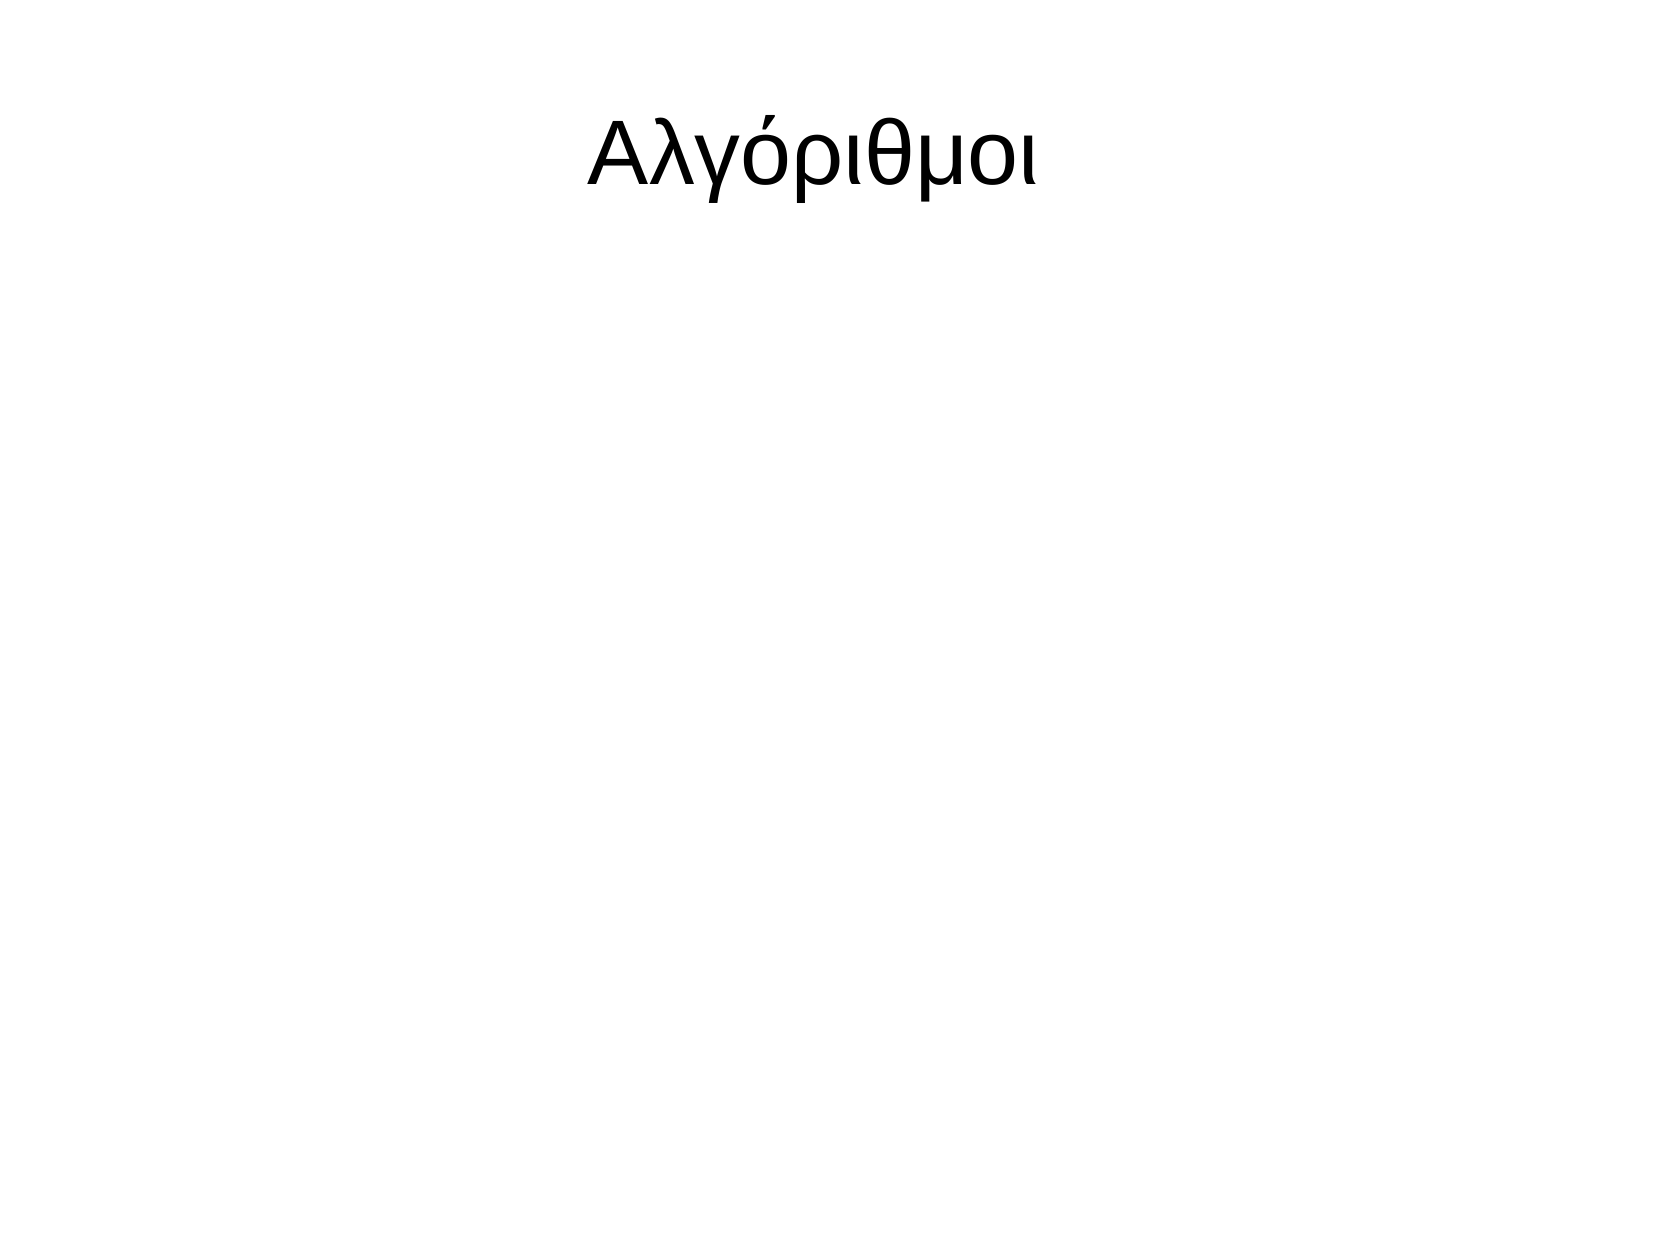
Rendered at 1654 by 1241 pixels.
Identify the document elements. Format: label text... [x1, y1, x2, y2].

title Αλγόριθμοι [82, 49, 1571, 257]
